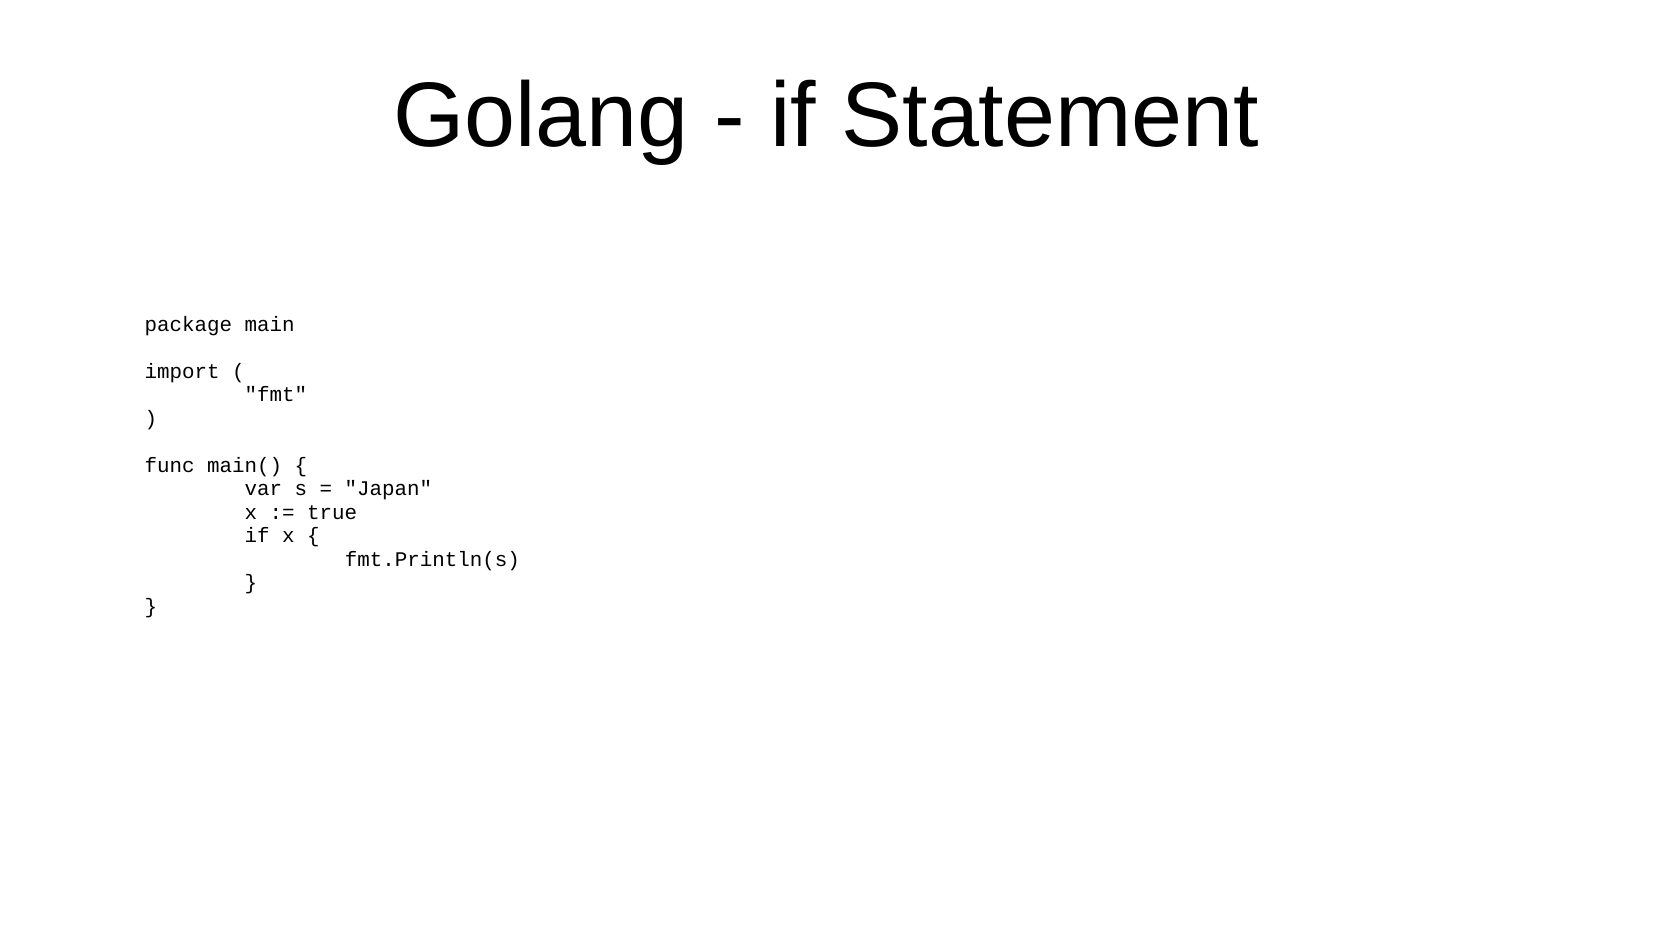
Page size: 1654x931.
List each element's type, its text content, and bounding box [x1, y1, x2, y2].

title Golang - if Statement [82, 37, 1571, 193]
text_box package main import ( "fmt" ) func main() { var s = "Japan" x := true if x { fmt.Println(s) } } [129, 306, 1035, 628]
